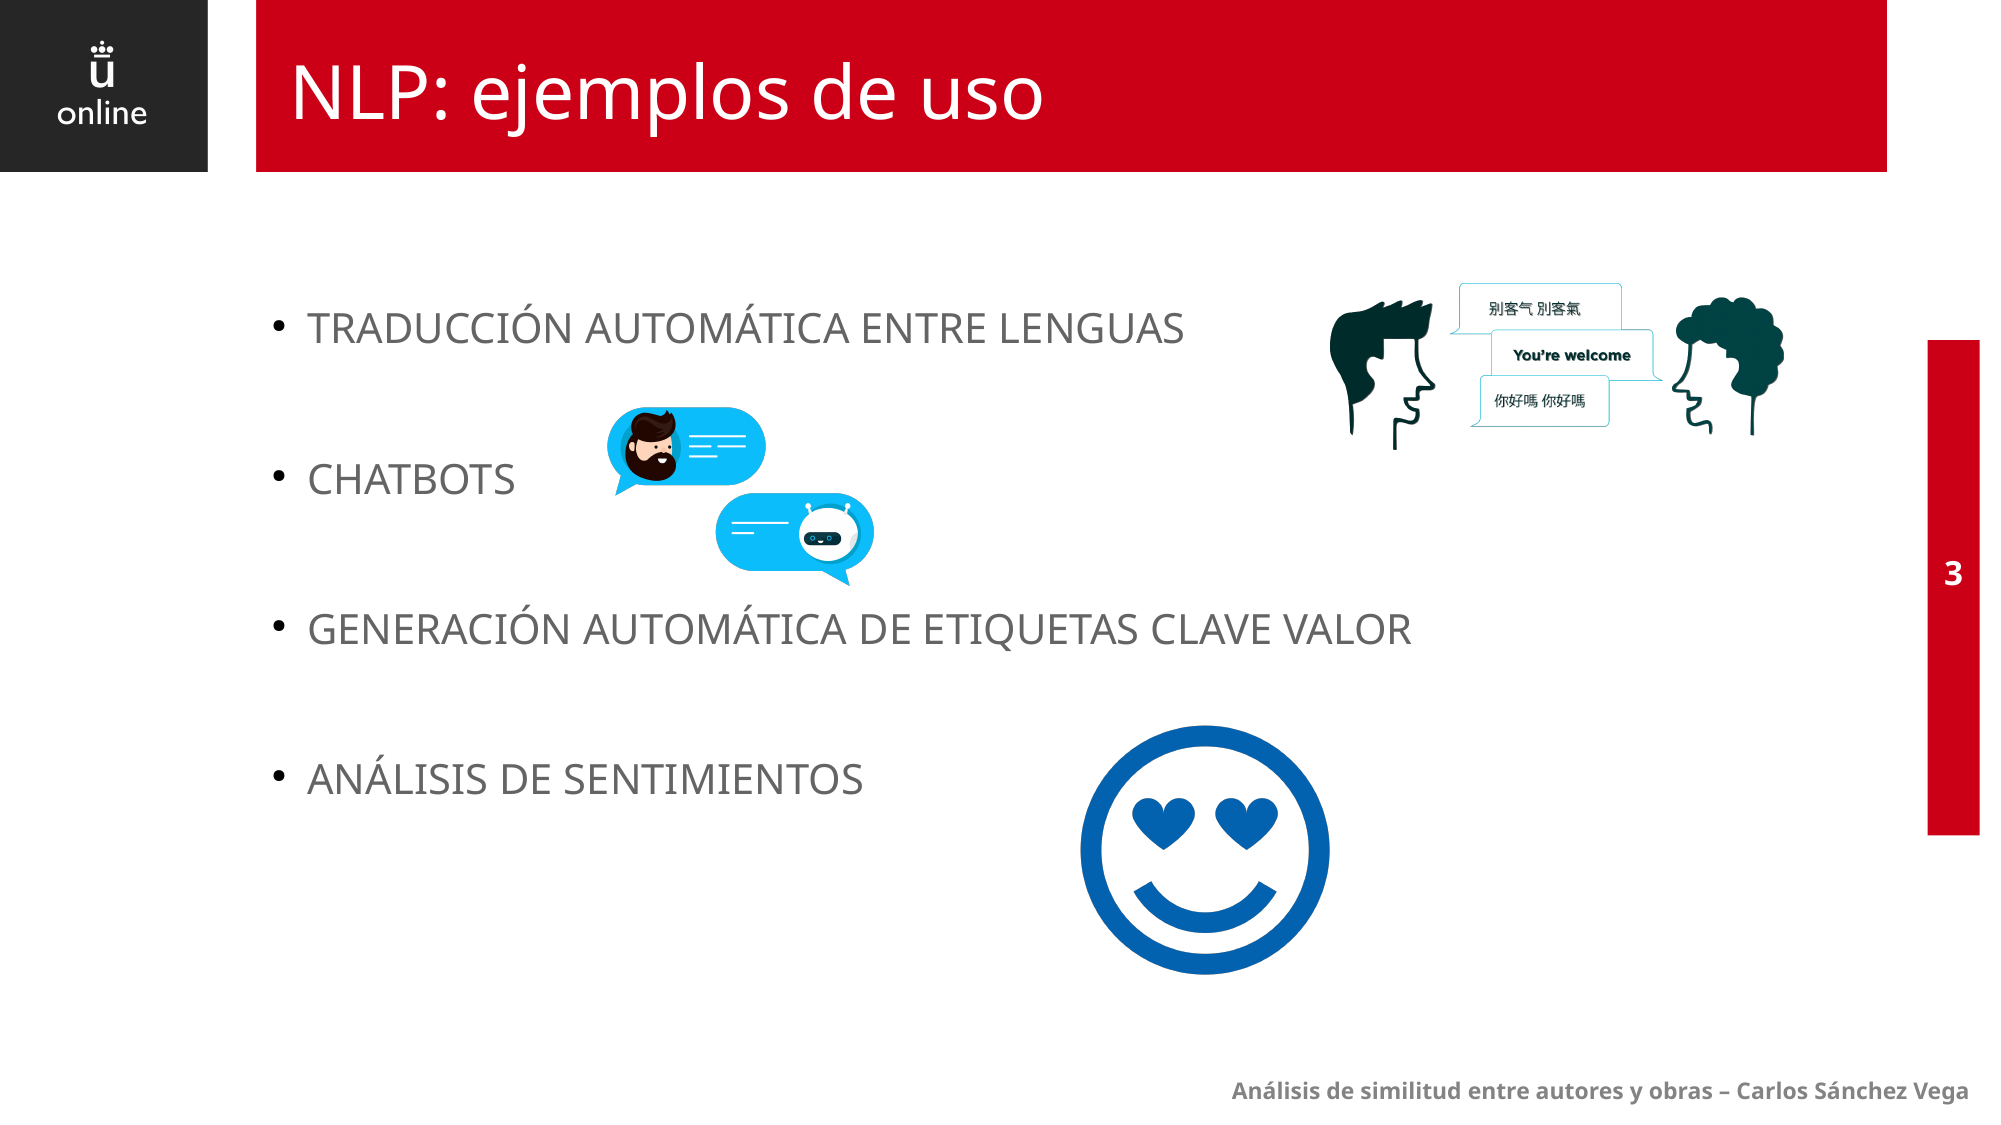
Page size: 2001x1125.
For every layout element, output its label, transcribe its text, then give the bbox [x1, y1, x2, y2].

picture [1039, 684, 1371, 1016]
picture [40, 26, 164, 150]
title NLP: ejemplos de uso [274, 9, 1829, 142]
slide_number <número> [1898, 544, 2000, 605]
text_box TRADUCCIÓN AUTOMÁTICA ENTRE LENGUAS CHATBOTS GENERACIÓN AUTOMÁTICA DE ETIQUETAS CLAVE VALOR ANÁLISIS DE SENTIMIENTOS [271, 242, 1520, 803]
picture [1330, 283, 1784, 450]
picture [592, 377, 886, 608]
footer Análisis de similitud entre autores y obras – Carlos Sánchez Vega [671, 1060, 1986, 1121]
